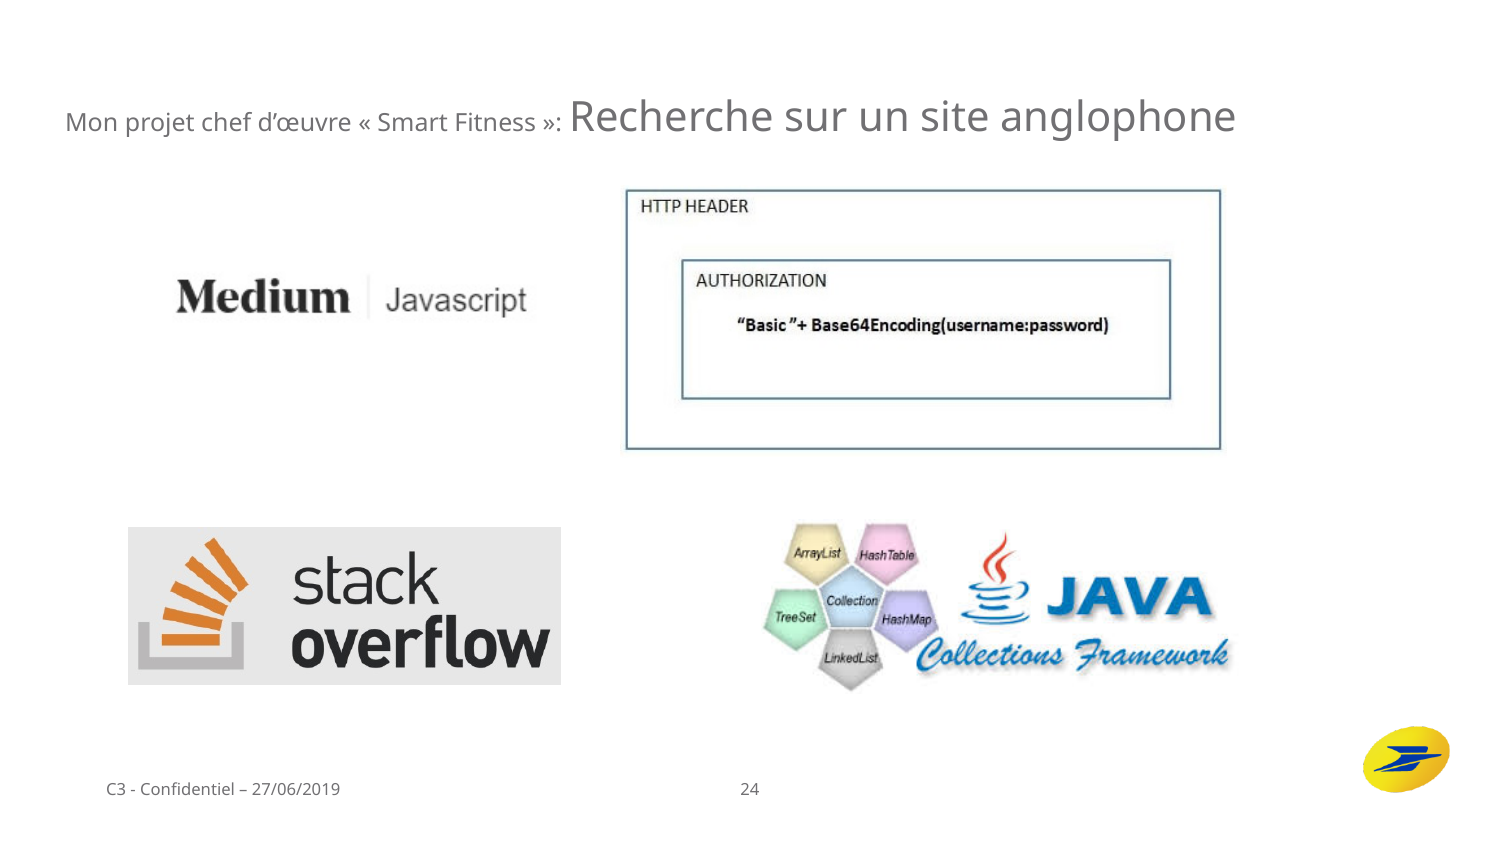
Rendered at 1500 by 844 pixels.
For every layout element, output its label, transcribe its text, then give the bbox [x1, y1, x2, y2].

title Mon projet chef d’œuvre « Smart Fitness »: Recherche sur un site anglophone [64, 89, 1436, 169]
picture [123, 247, 544, 343]
picture [620, 185, 1227, 458]
picture [128, 527, 561, 685]
picture [761, 519, 1249, 694]
picture [1346, 702, 1465, 821]
